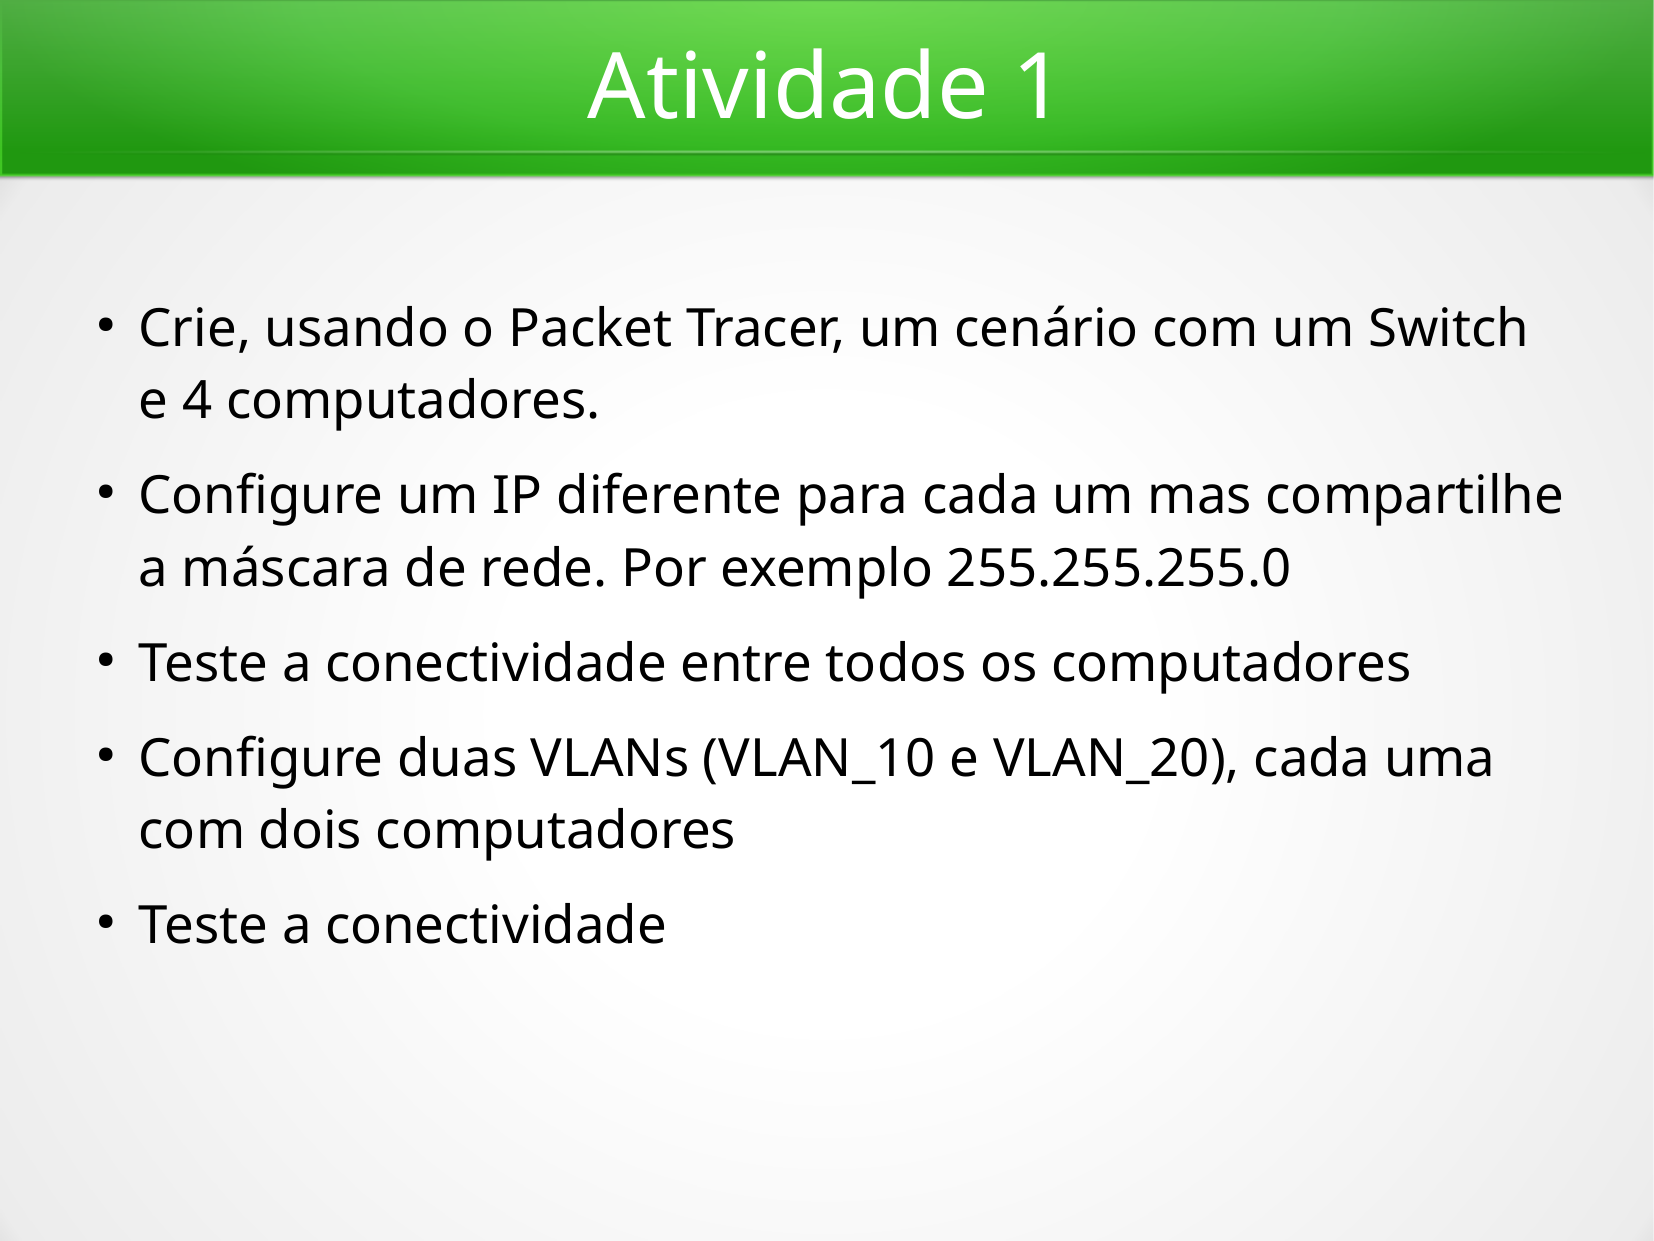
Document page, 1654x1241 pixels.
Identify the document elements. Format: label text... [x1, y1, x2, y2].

list Crie, usando o Packet Tracer, um cenário com um Switch e 4 computadores. Configure um IP diferente para cada um mas compartilhe a máscara de rede. Por exemplo 255.255.255.0 Teste a conectividade entre todos os computadores Configure duas VLANs (VLAN_10 e VLAN_20), cada uma com dois computadores Teste a conectividade [82, 290, 1571, 1010]
picture [0, 0, 1654, 1241]
title Atividade 1 [82, 11, 1571, 154]
